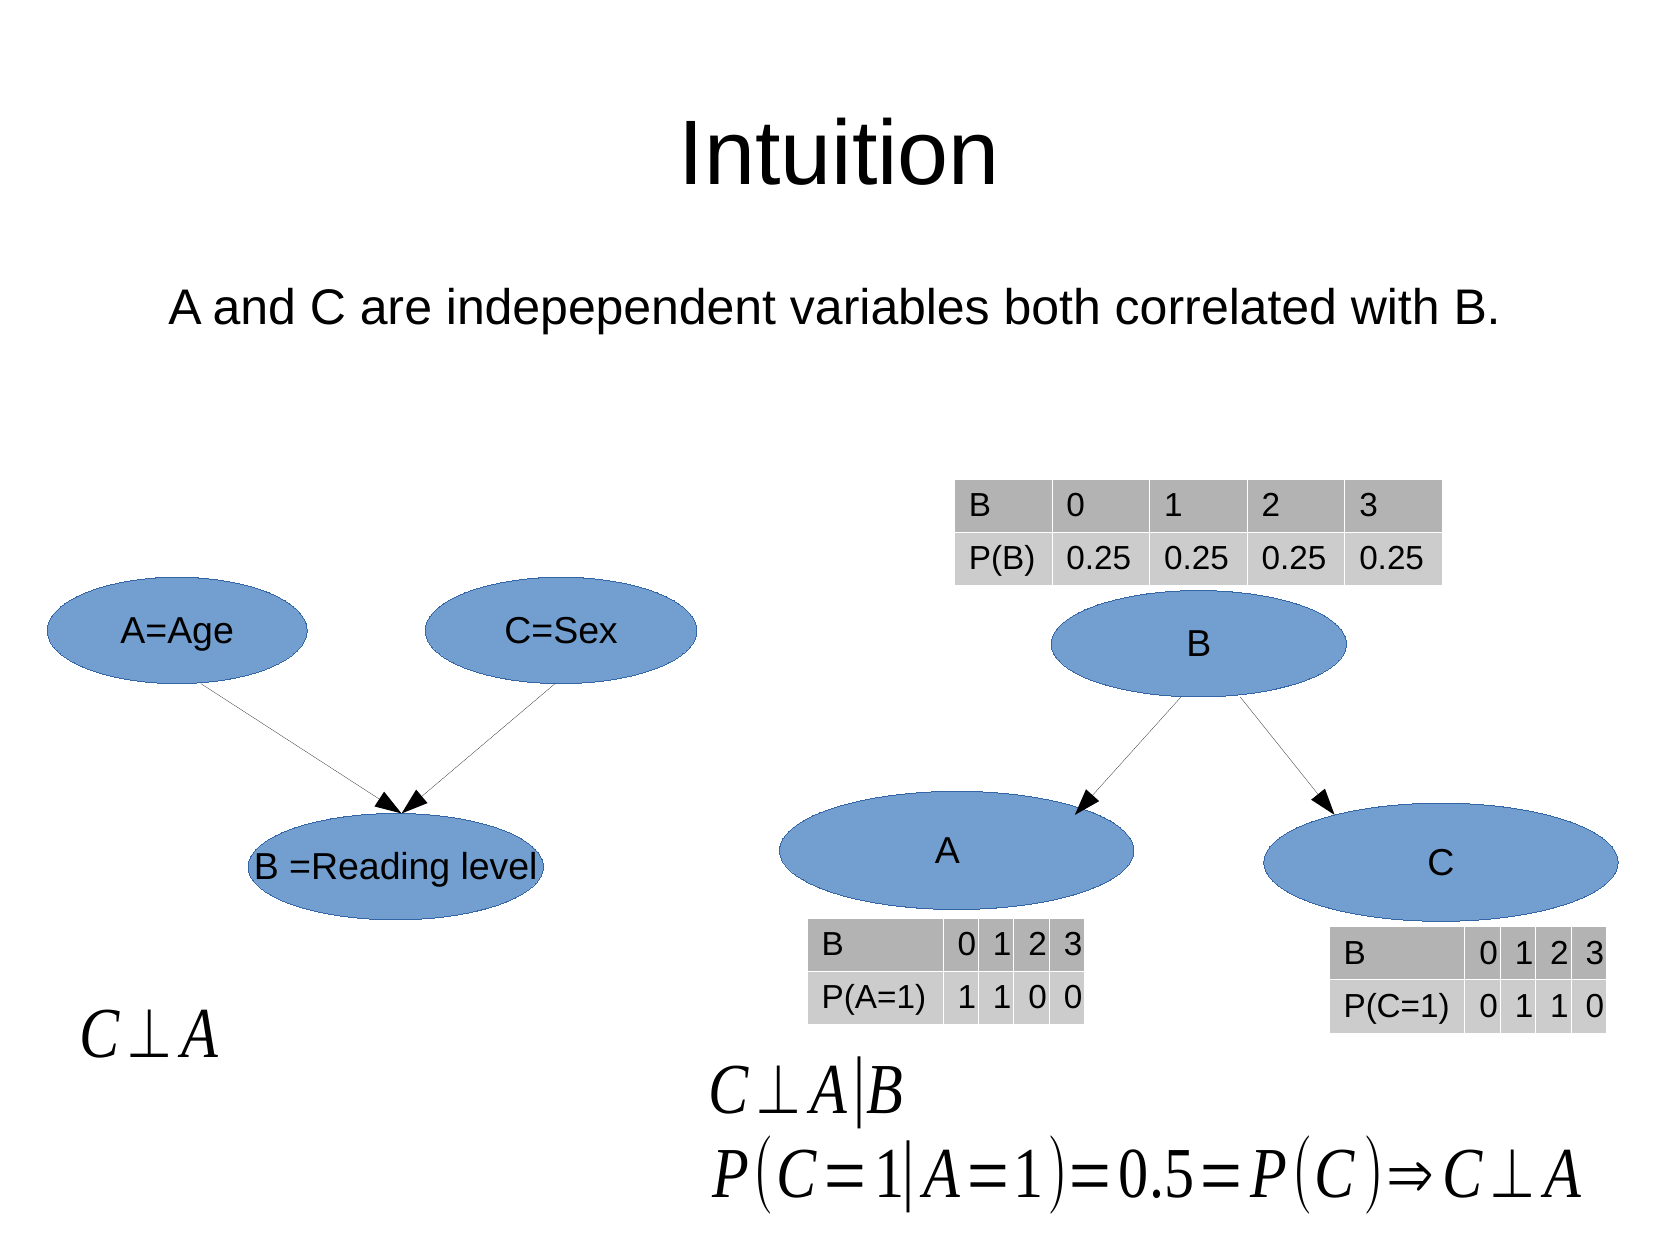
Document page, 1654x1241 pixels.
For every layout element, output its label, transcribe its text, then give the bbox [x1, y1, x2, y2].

table_cell 1 [944, 972, 978, 1024]
table_cell P(A=1) [808, 972, 943, 1024]
title Intuition [82, 49, 1571, 257]
table_header 2 [1014, 919, 1049, 971]
table_cell 0.25 [1053, 533, 1149, 585]
table_cell 1 [979, 972, 1013, 1024]
table_header 3 [1050, 919, 1084, 971]
text_box A and C are indepependent variables both correlated with B. [118, 271, 1571, 343]
text_box B [1051, 590, 1347, 697]
table_header B [808, 919, 943, 971]
table_header 1 [1150, 480, 1247, 532]
table_header B [1330, 927, 1464, 979]
text_box B =Reading level [248, 813, 544, 920]
table_cell 0.25 [1248, 533, 1344, 585]
table_header 0 [944, 919, 978, 971]
table_cell P(B) [955, 533, 1052, 585]
table_cell 1 [1501, 980, 1535, 1033]
table_cell 1 [1536, 980, 1571, 1033]
table_cell 0 [1050, 972, 1084, 1024]
table_header 0 [1053, 480, 1149, 532]
table_header B [955, 480, 1052, 532]
table_cell 0 [1572, 980, 1606, 1033]
table_header 0 [1465, 927, 1500, 979]
text_box A=Age [47, 577, 308, 684]
text_box C [1263, 803, 1619, 922]
table_header 3 [1572, 927, 1606, 979]
table_header 3 [1345, 480, 1442, 532]
table_header 1 [1501, 927, 1535, 979]
table_cell 0.25 [1150, 533, 1247, 585]
chart [64, 994, 237, 1075]
table_cell 0 [1014, 972, 1049, 1024]
text_box C=Sex [425, 577, 697, 684]
table_cell P(C=1) [1330, 980, 1464, 1033]
table_header 2 [1248, 480, 1344, 532]
table_cell 0 [1465, 980, 1500, 1033]
table_header 1 [979, 919, 1013, 971]
table_header 2 [1536, 927, 1571, 979]
table_cell 0.25 [1345, 533, 1442, 585]
text_box A [779, 791, 1134, 910]
chart [693, 1051, 1600, 1217]
